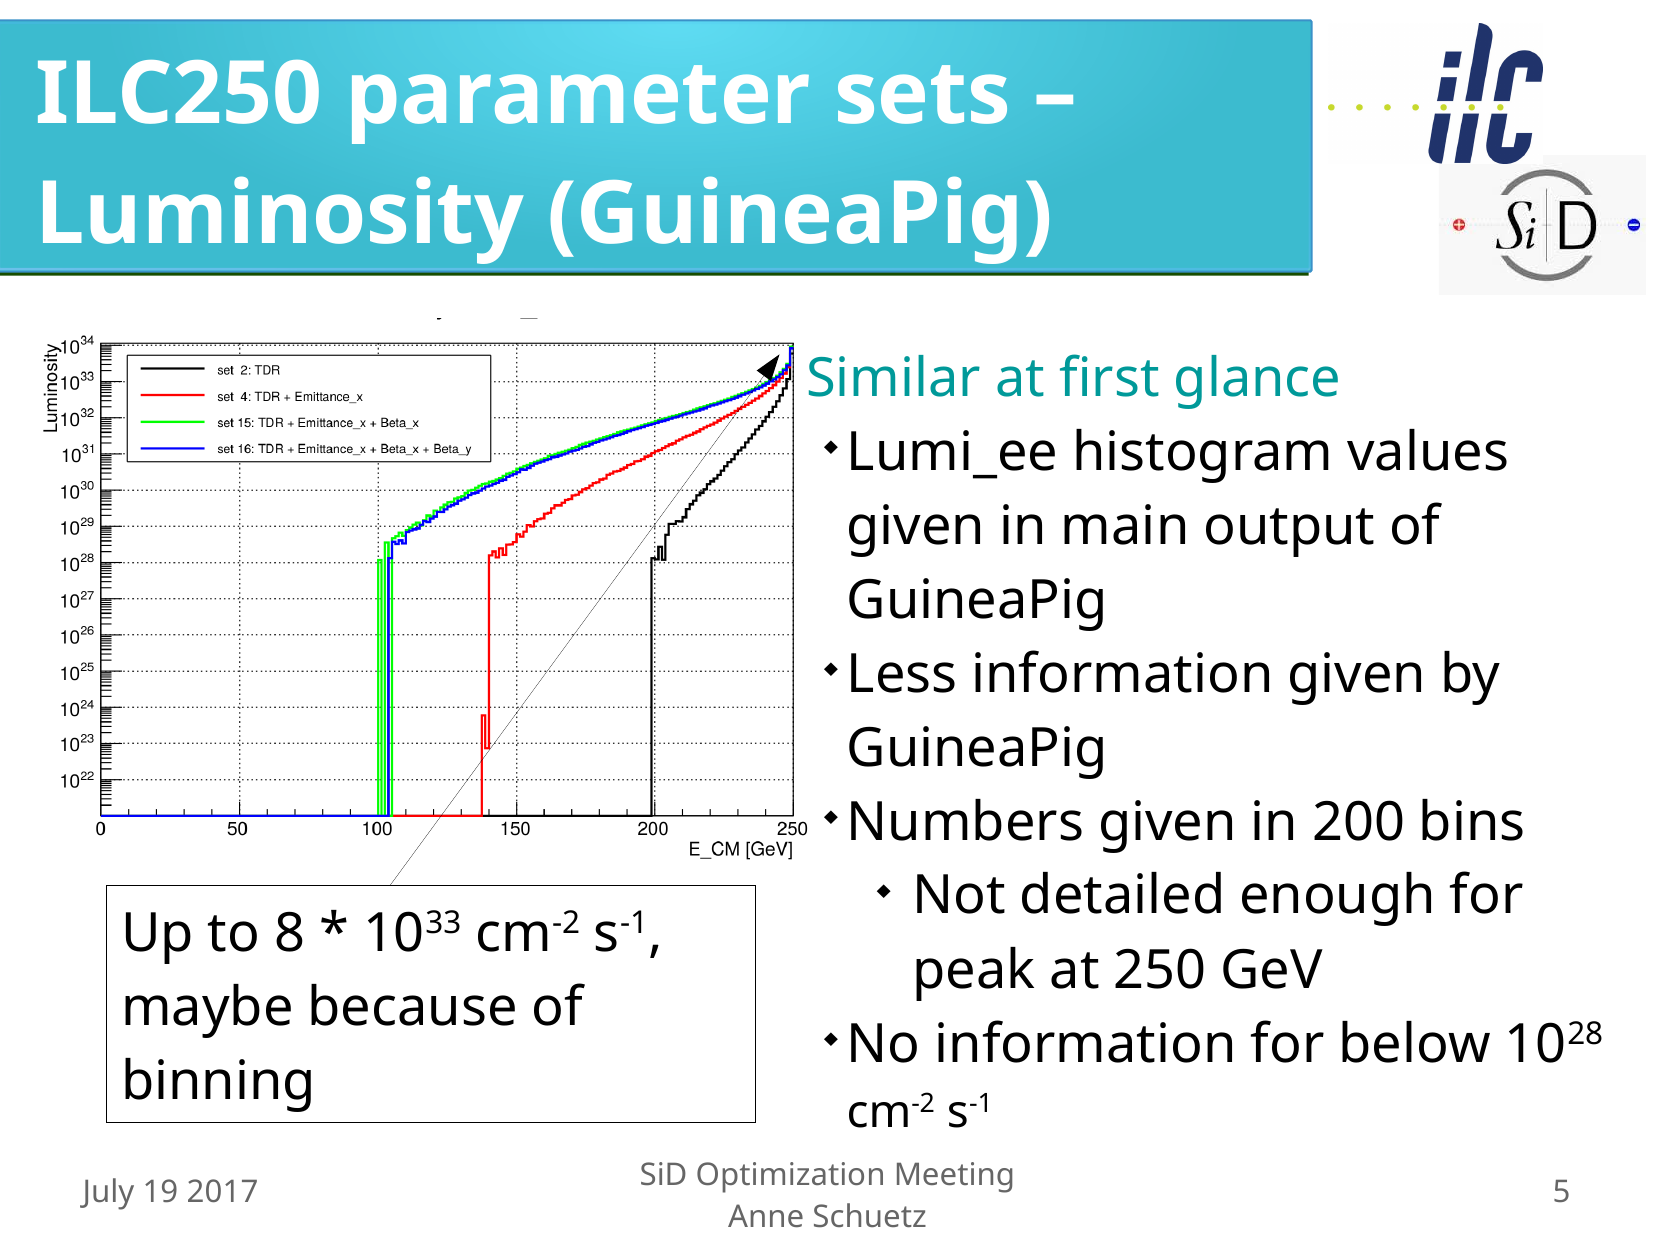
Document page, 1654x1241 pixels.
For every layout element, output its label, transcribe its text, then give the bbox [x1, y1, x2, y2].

text_box Similar at first glance Lumi_ee histogram values given in main output of GuineaPig Less information given by GuineaPig Numbers given in 200 bins Not detailed enough for peak at 250 GeV No information for below 1028 cm-2 s-1 [791, 330, 1654, 972]
text_box Up to 8 * 1033 cm-2 s-1, maybe because of binning [106, 885, 756, 1058]
picture [34, 318, 815, 863]
title ILC250 parameter sets – Luminosity (GuineaPig) [35, 23, 1235, 276]
picture [1328, 23, 1646, 295]
